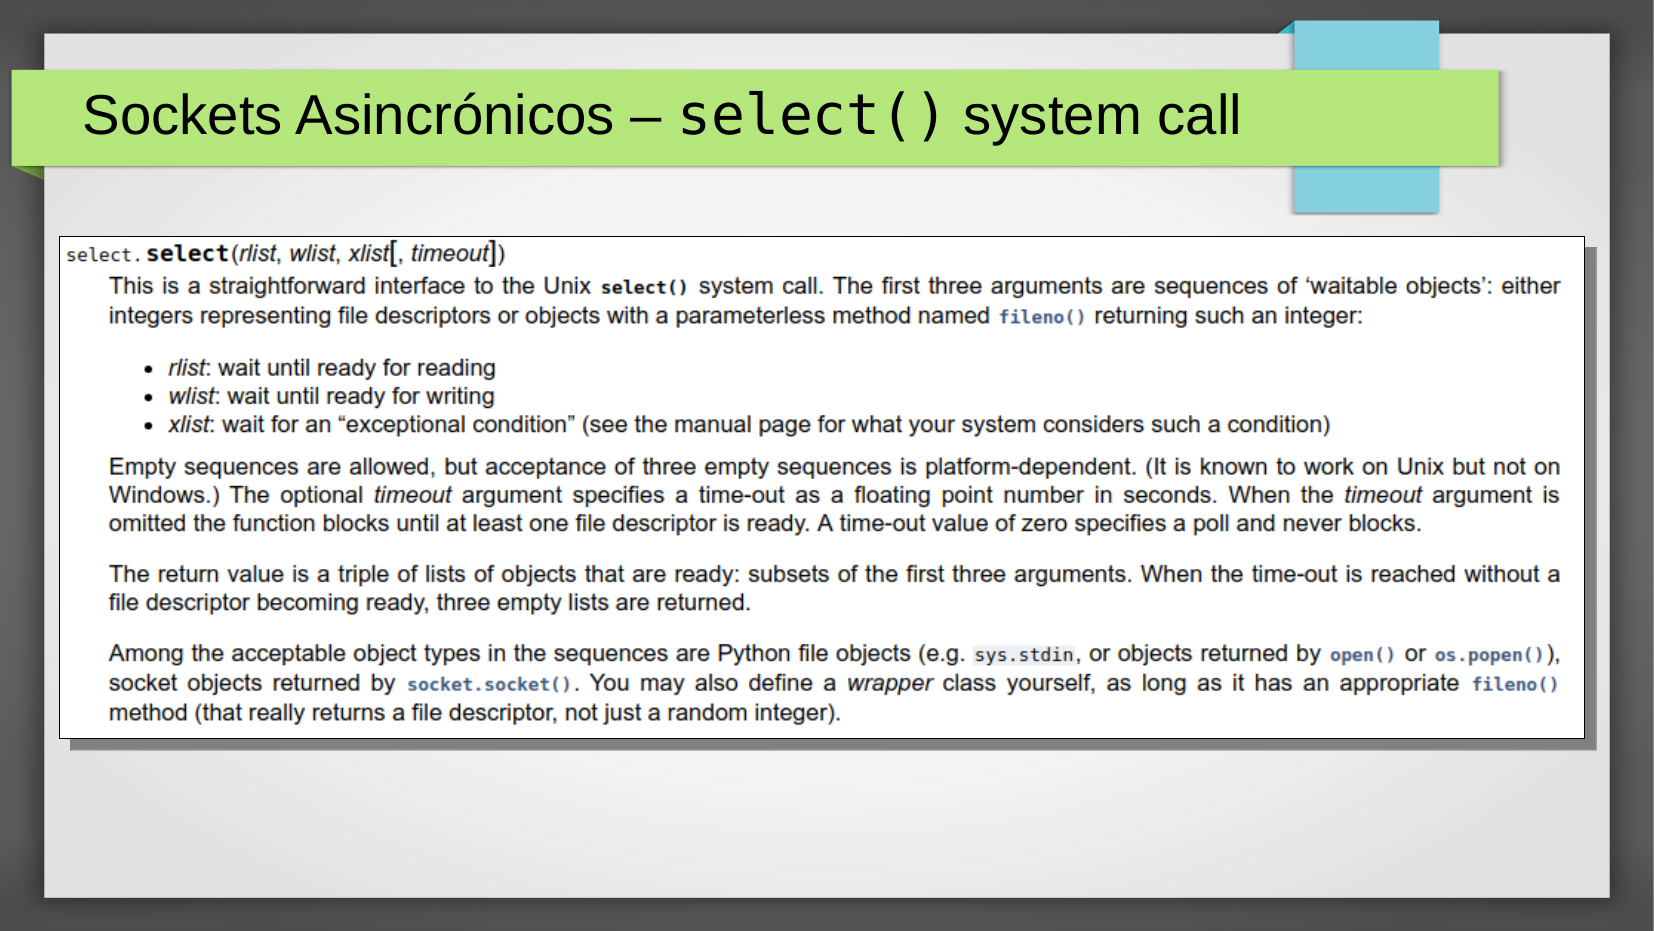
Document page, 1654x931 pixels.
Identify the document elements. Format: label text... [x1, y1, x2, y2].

picture [0, 0, 1654, 931]
title Sockets Asincrónicos – select() system call [82, 52, 1323, 179]
